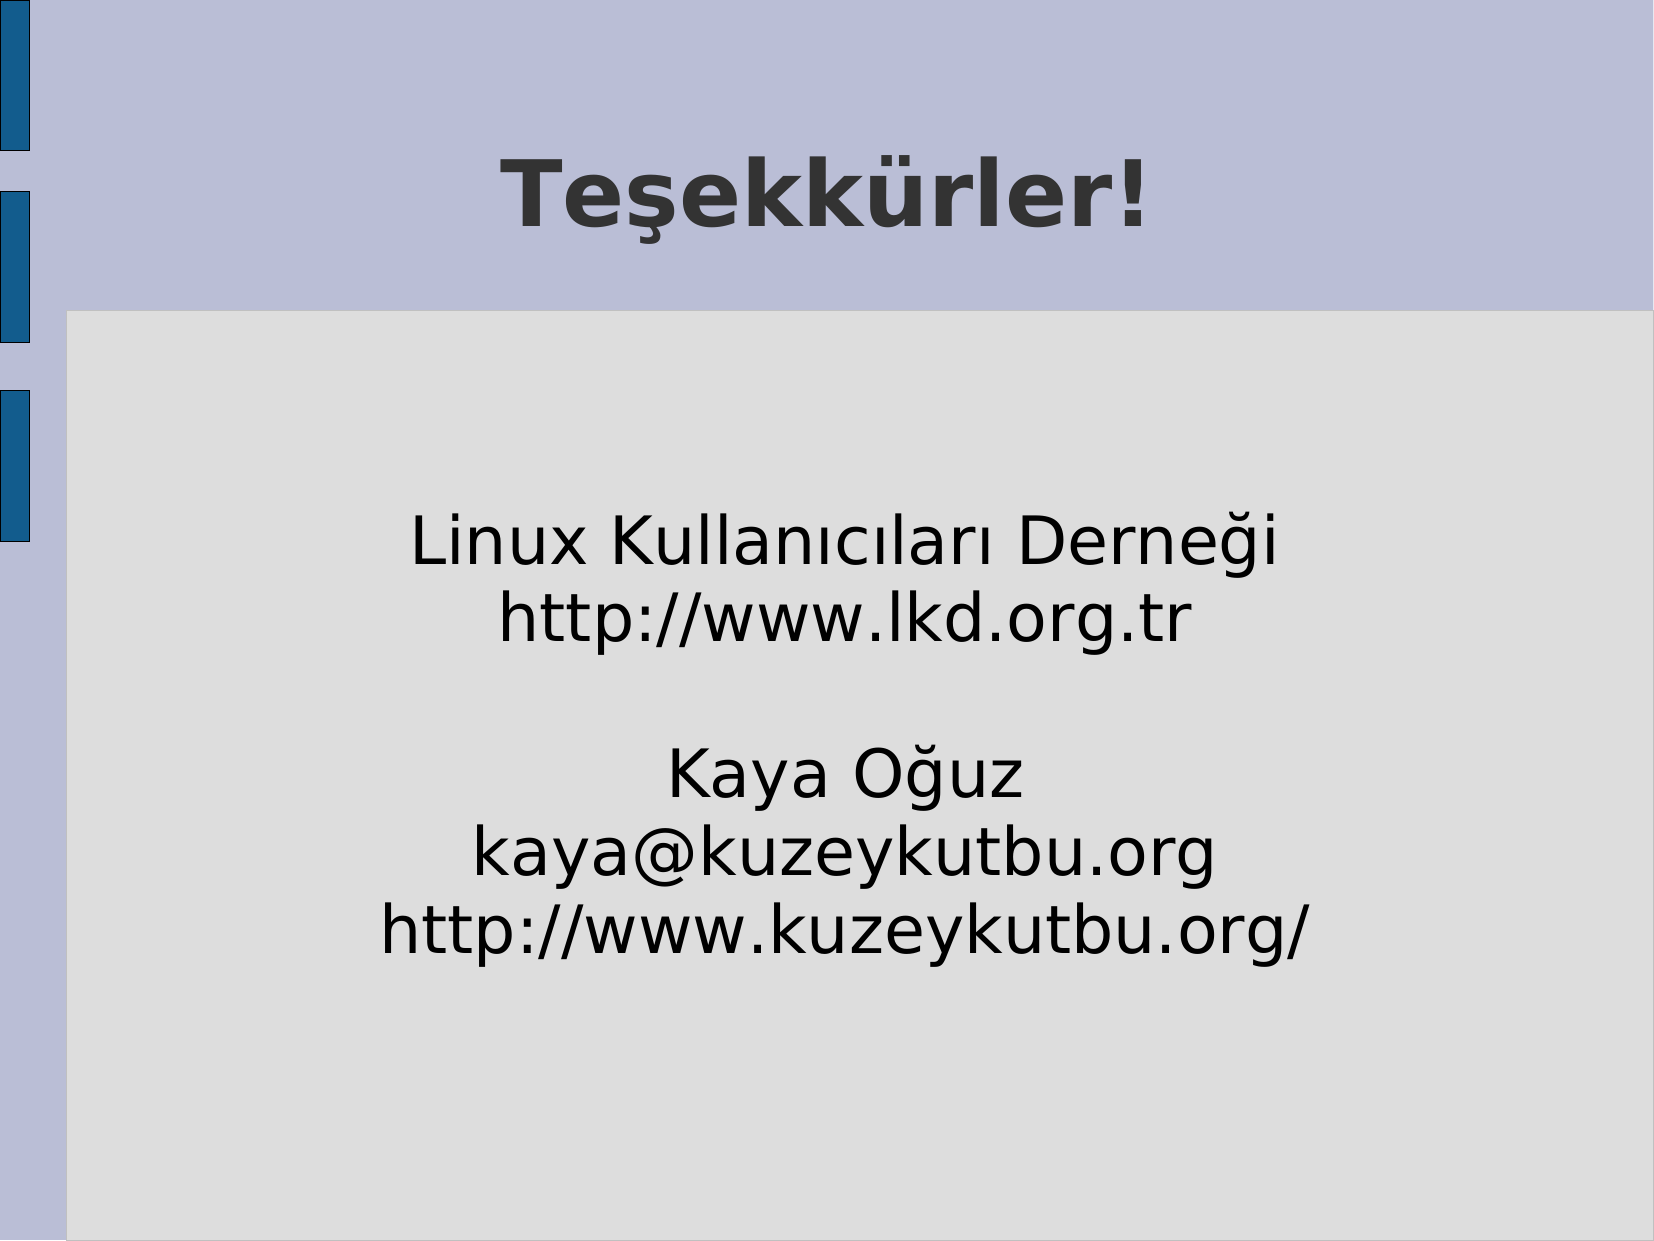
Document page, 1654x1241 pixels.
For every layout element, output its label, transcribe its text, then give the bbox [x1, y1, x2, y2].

subtitle Linux Kullanıcıları Derneği http://www.lkd.org.tr Kaya Oğuz kaya@kuzeykutbu.org http://www.kuzeykutbu.org/ [121, 344, 1534, 1127]
title Teşekkürler! [121, 91, 1534, 299]
